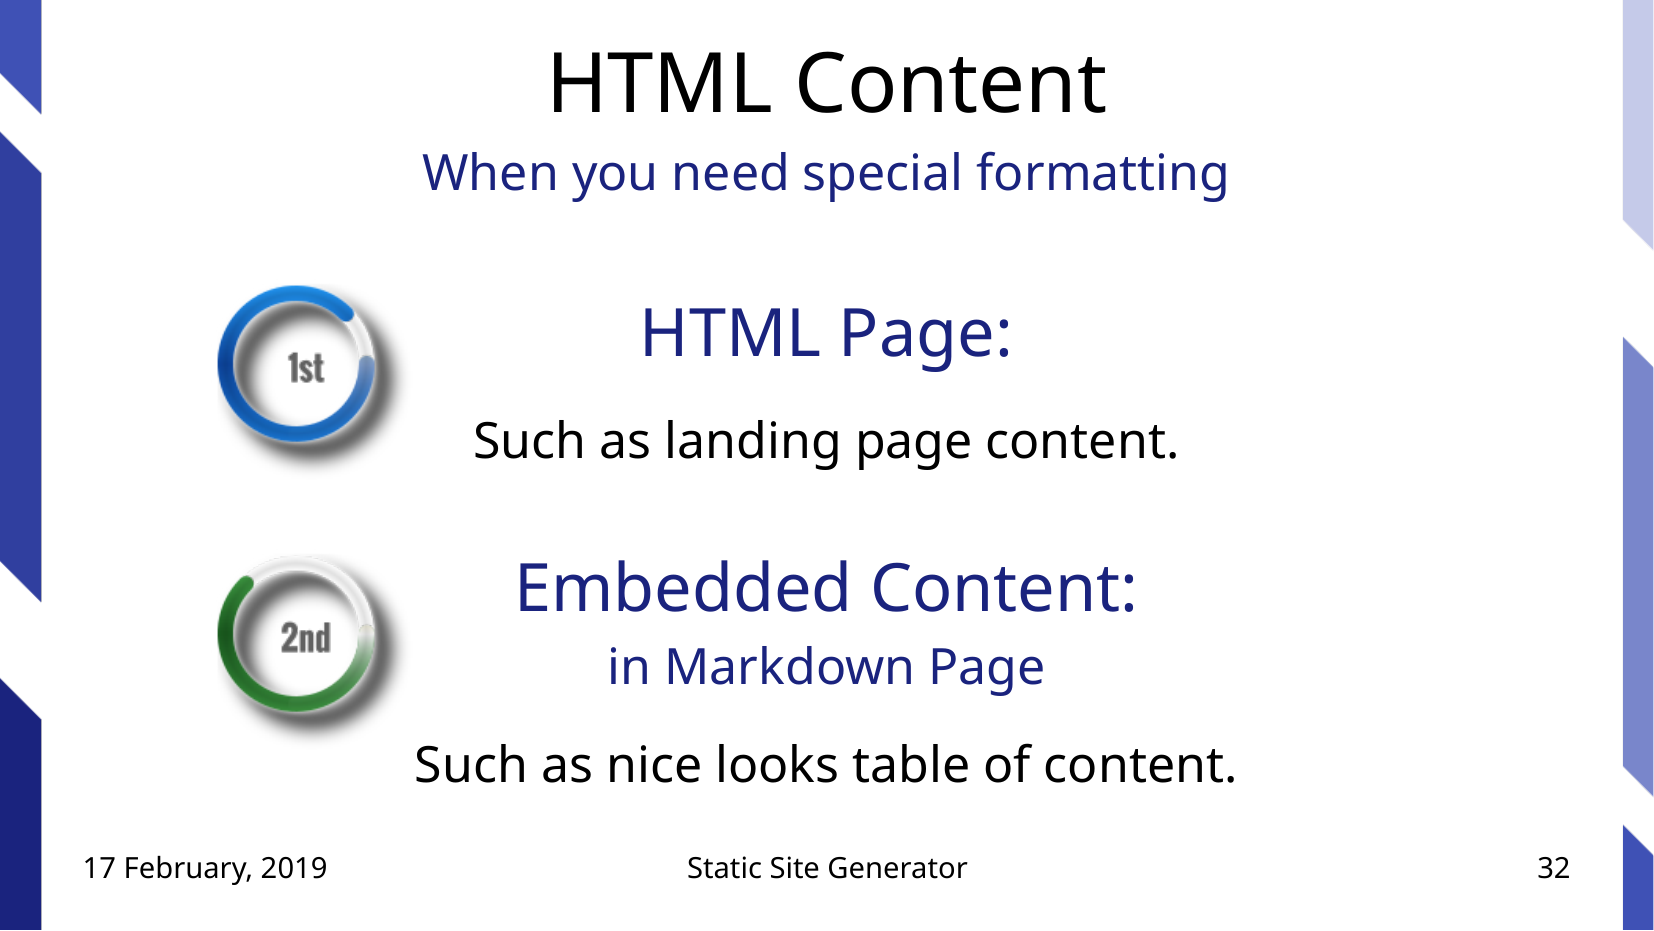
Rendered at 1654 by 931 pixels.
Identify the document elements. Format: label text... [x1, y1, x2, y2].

list HTML Page: Such as landing page content. [82, 285, 1571, 511]
picture [0, 0, 1654, 930]
list Embedded Content: in Markdown Page Such as nice looks table of content. [82, 540, 1571, 811]
title HTML Content When you need special formatting [82, 30, 1571, 199]
